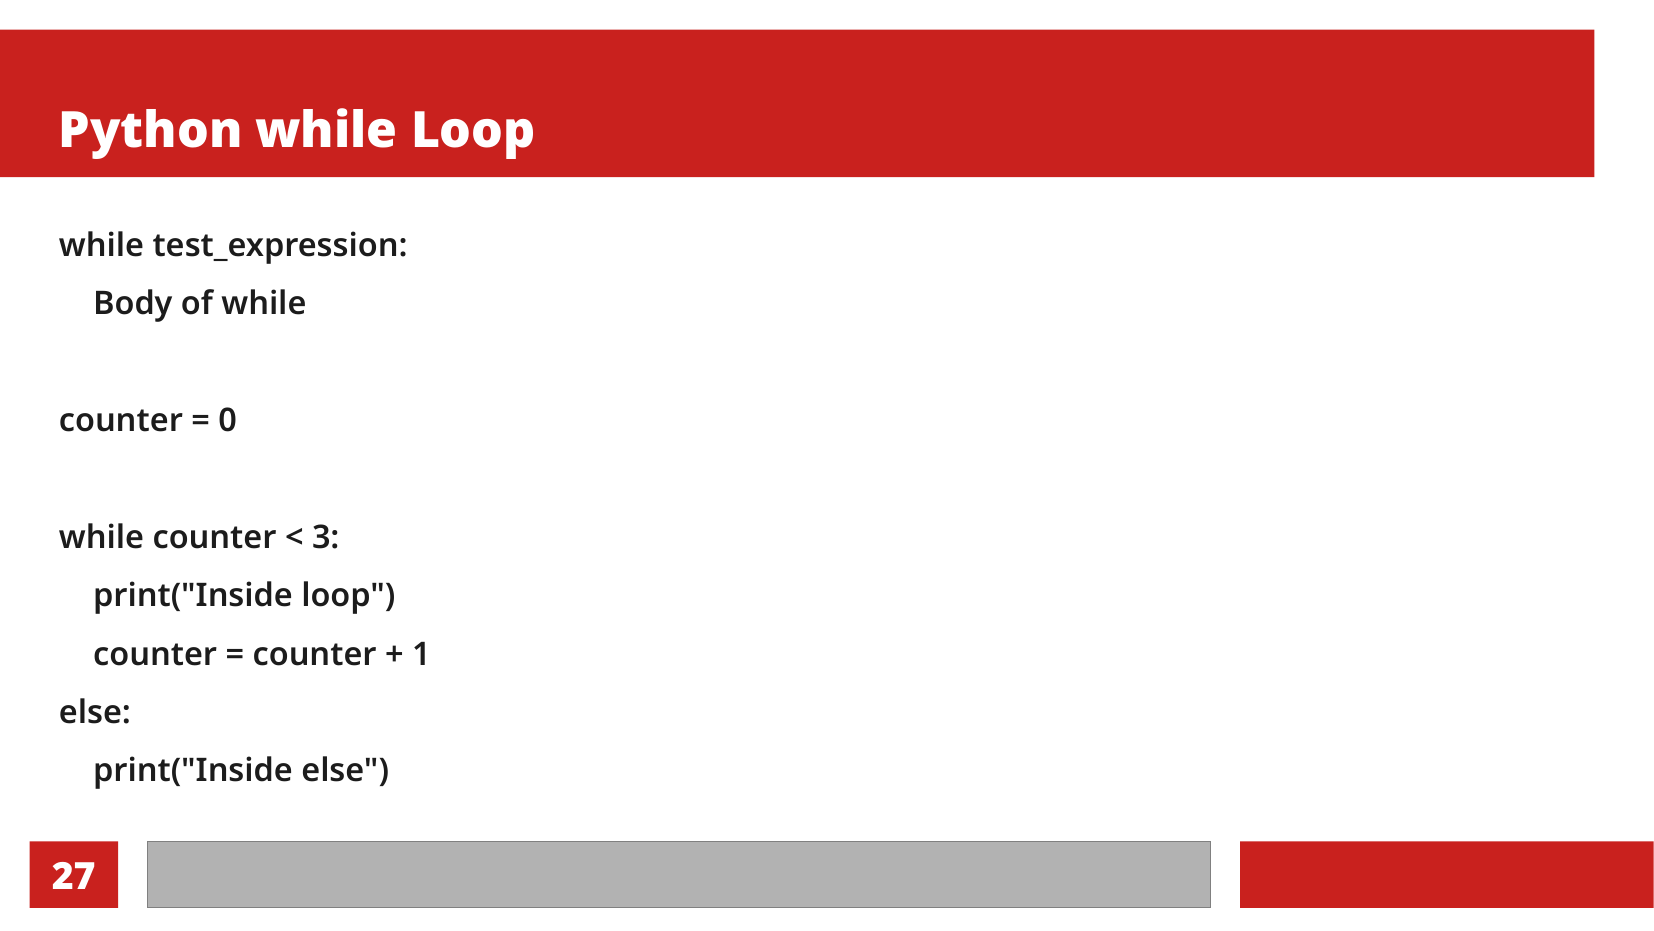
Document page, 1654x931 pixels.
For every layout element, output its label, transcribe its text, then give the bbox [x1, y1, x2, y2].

title Python while Loop [59, 44, 1595, 163]
list while test_expression: Body of while counter = 0 while counter < 3: print("Inside loop") counter = counter + 1 else: print("Inside else") [59, 221, 1565, 798]
